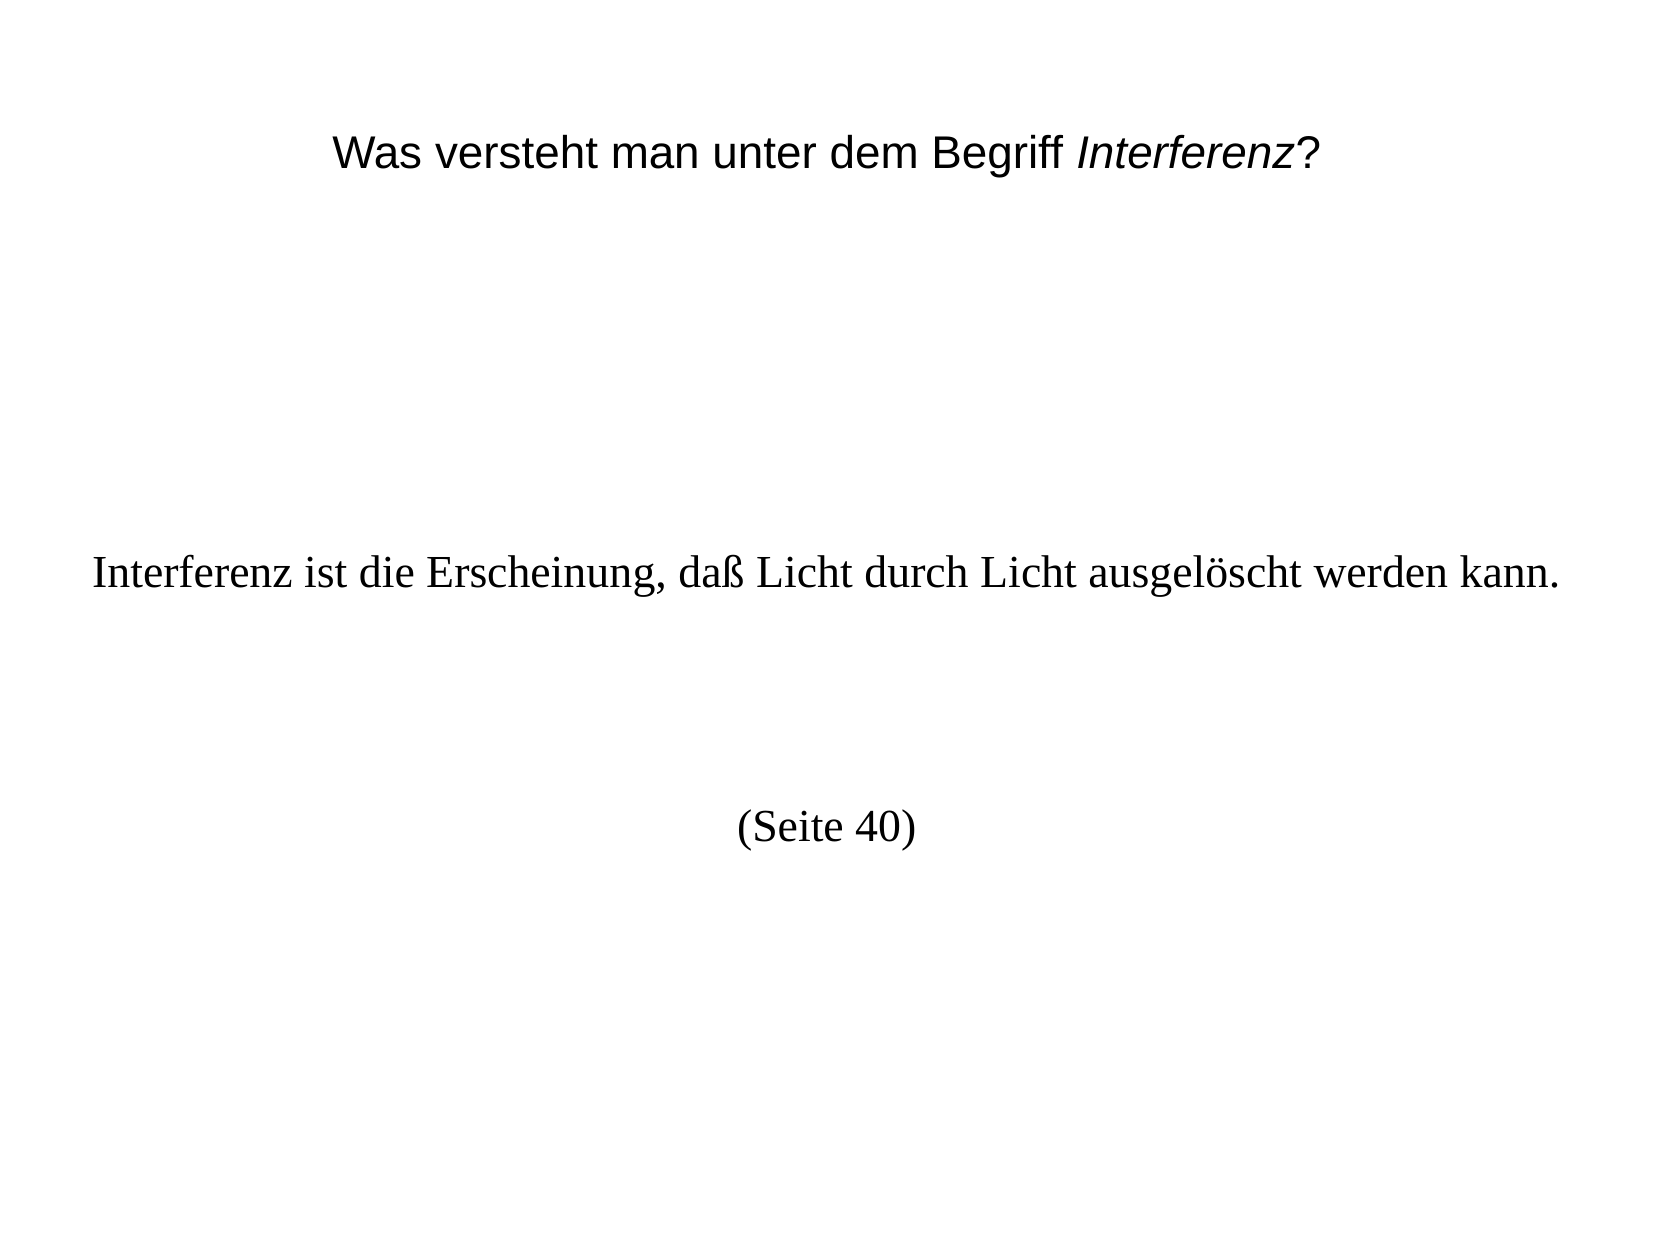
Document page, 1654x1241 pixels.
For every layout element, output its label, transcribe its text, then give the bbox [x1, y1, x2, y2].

title Was versteht man unter dem Begriff Interferenz? [82, 49, 1571, 257]
subtitle Interferenz ist die Erscheinung, daß Licht durch Licht ausgelöscht werden kann. (Seite 40) [82, 290, 1571, 1109]
